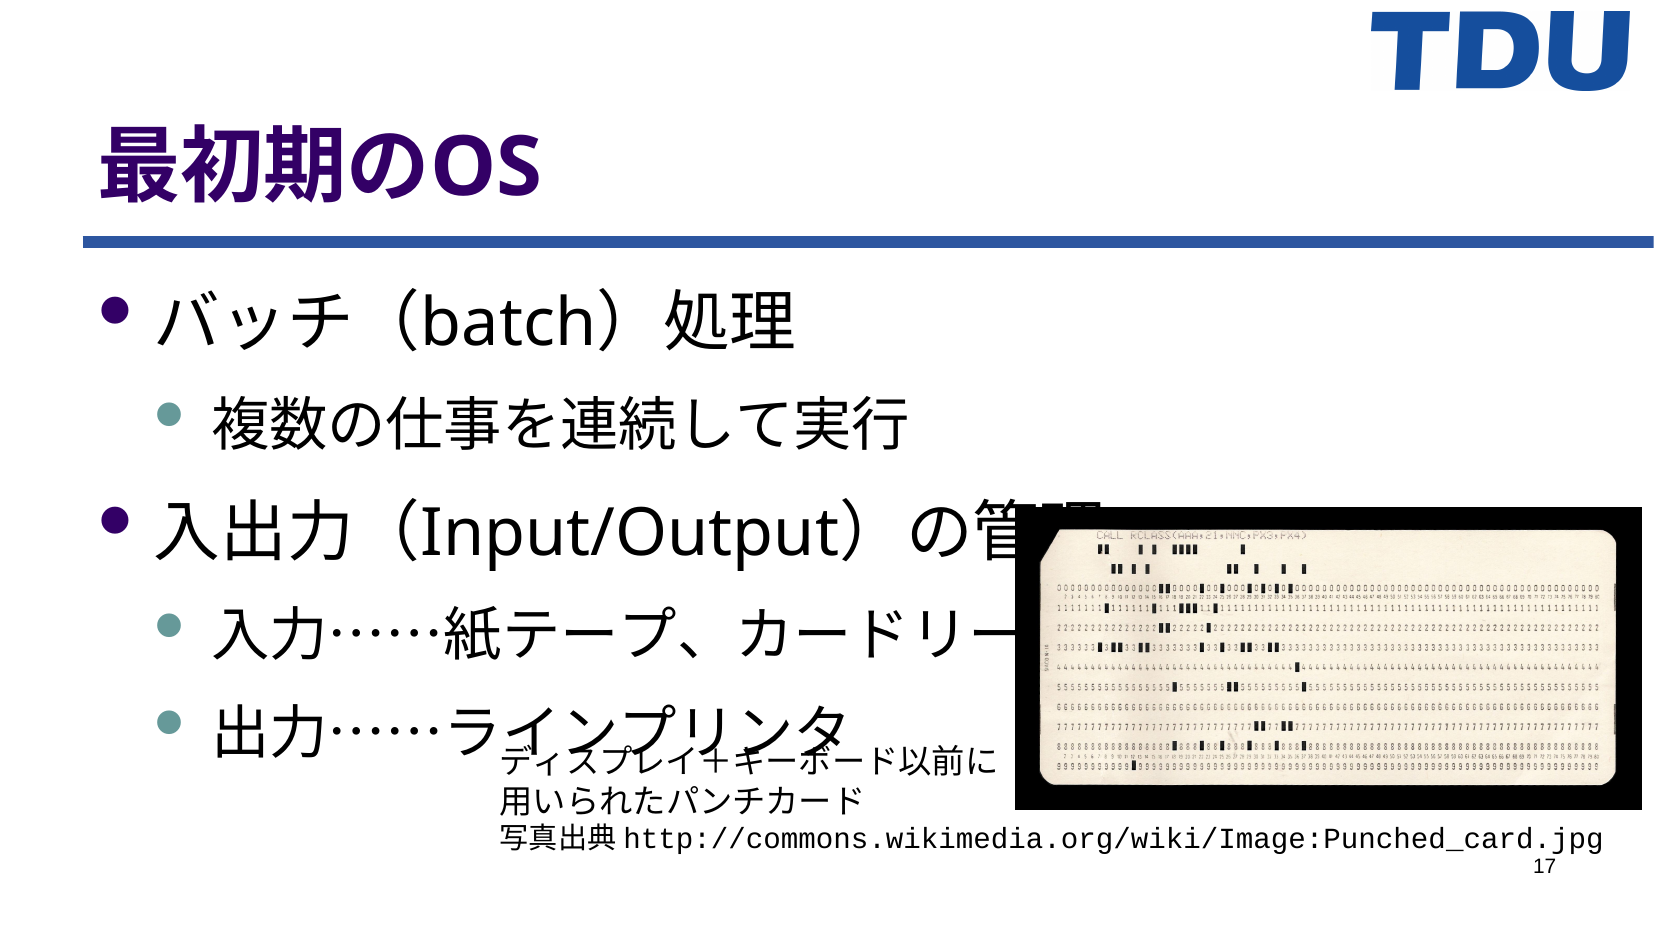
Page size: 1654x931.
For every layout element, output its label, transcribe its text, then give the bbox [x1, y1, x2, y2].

list バッチ（batch）処理 複数の仕事を連続して実行 入出力（Input/Output）の管理 入力……紙テープ、カードリーダ 出力……ラインプリンタ [82, 259, 1571, 807]
text_box ディスプレイ＋キーボード以前に 用いられたパンチカード 写真出典 http://commons.wikimedia.org/wiki/Image:Punched_card.jpg [485, 732, 1619, 863]
picture [1371, 11, 1630, 91]
title 最初期のOS [82, 51, 1571, 228]
picture [1015, 507, 1642, 810]
